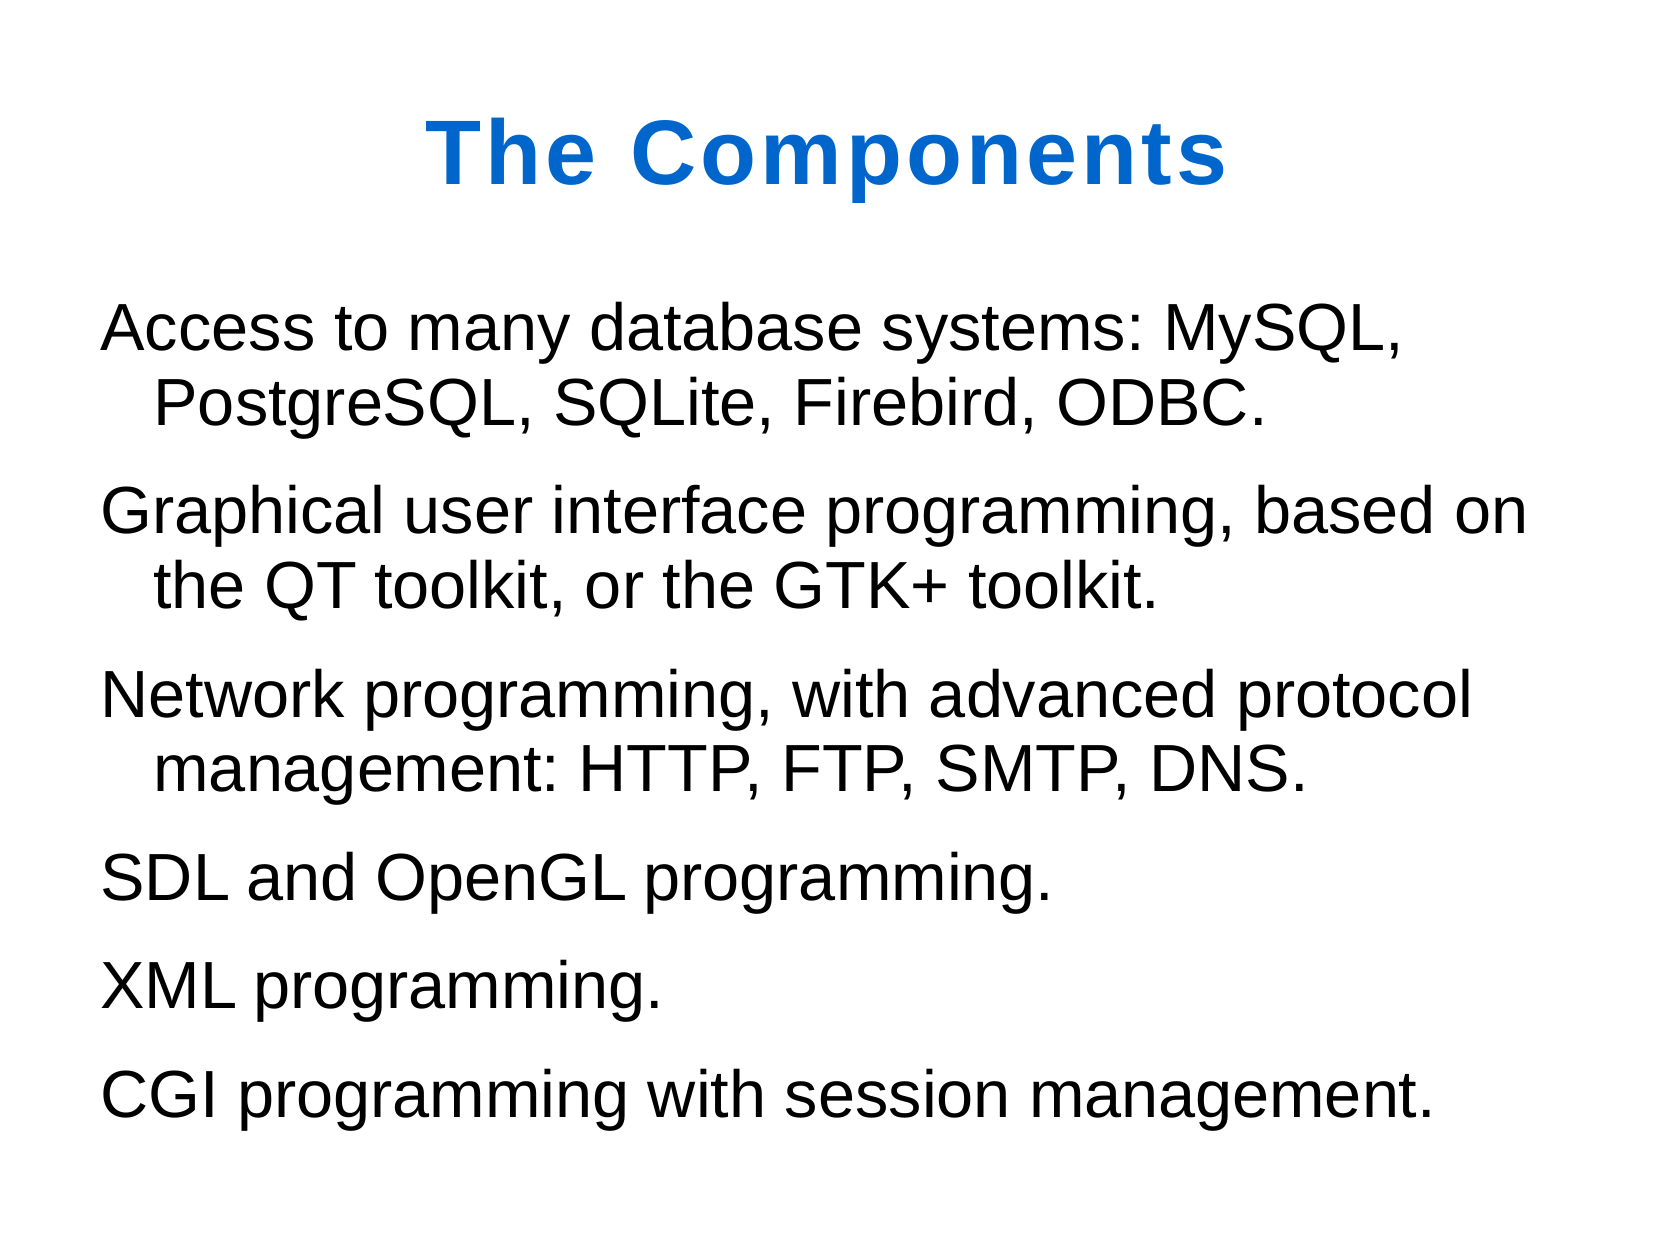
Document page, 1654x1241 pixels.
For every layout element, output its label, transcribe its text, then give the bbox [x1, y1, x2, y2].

list Access to many database systems: MySQL, PostgreSQL, SQLite, Firebird, ODBC. Graphical user interface programming, based on the QT toolkit, or the GTK+ toolkit. Network programming, with advanced protocol management: HTTP, FTP, SMTP, DNS. SDL and OpenGL programming. XML programming. CGI programming with session management. [82, 290, 1571, 1127]
title The Components [82, 49, 1571, 257]
